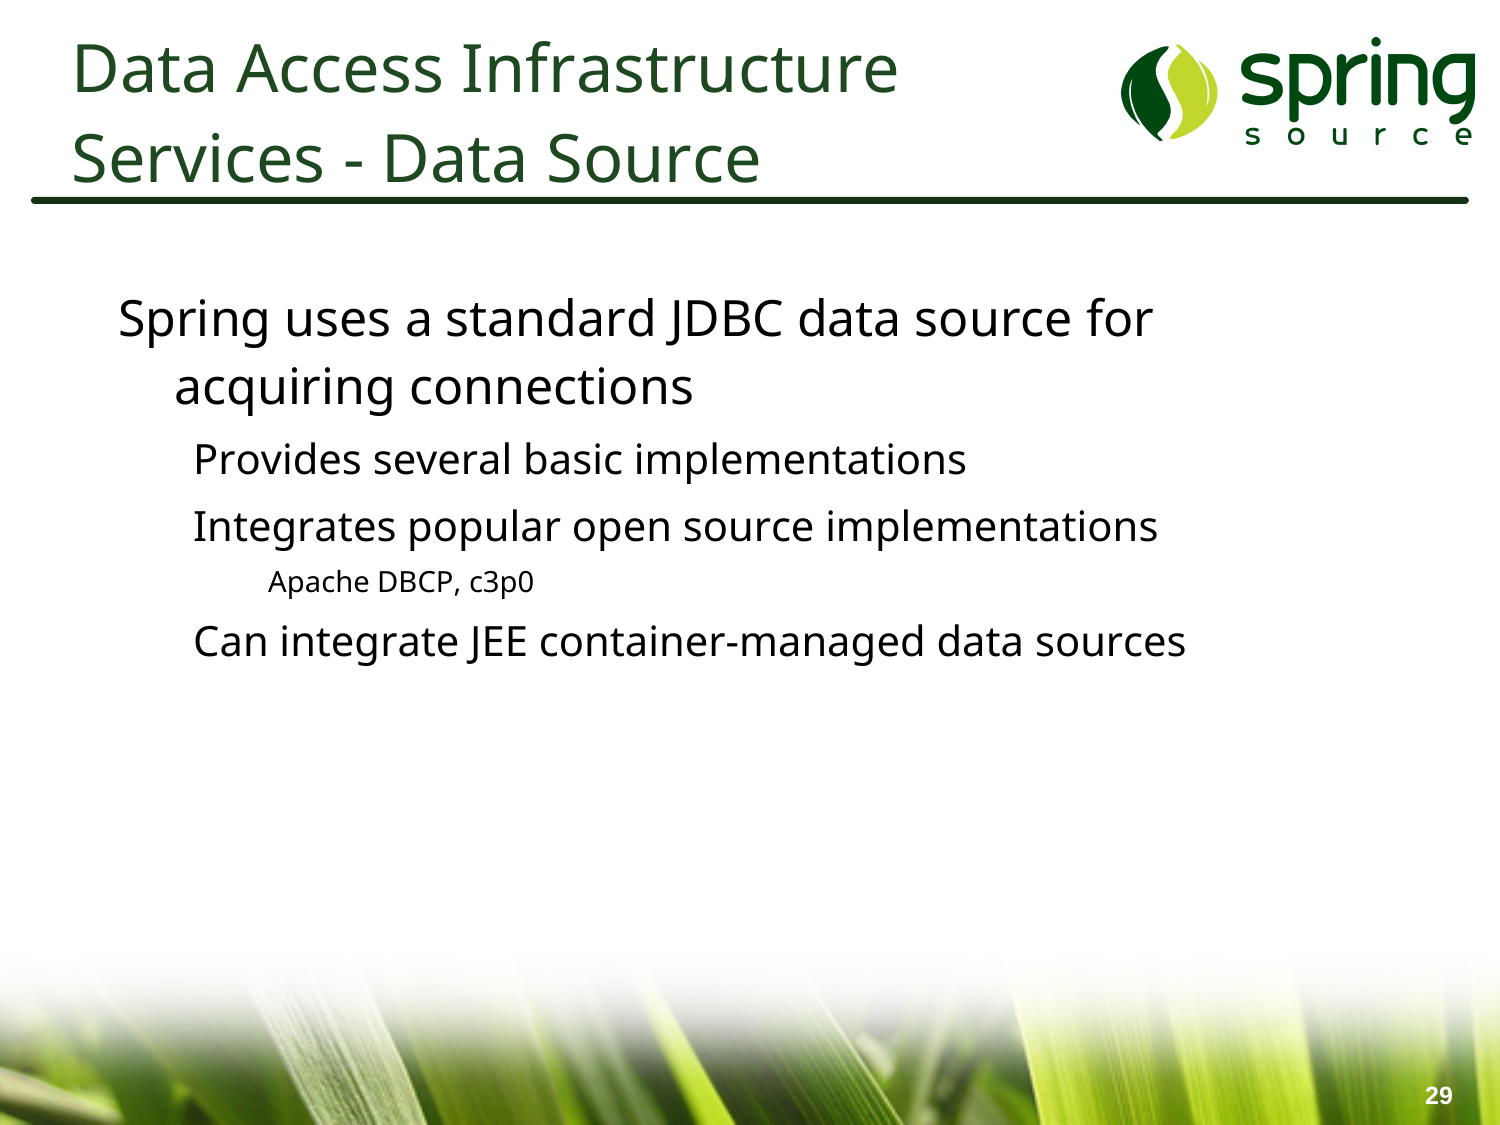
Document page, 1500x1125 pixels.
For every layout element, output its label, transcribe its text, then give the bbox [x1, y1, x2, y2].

title Data Access Infrastructure Services - Data Source [56, 13, 1089, 191]
picture [0, 944, 1500, 1125]
picture [1121, 37, 1475, 145]
list Spring uses a standard JDBC data source for acquiring connections Provides several basic implementations Integrates popular open source implementations Apache DBCP, c3p0 Can integrate JEE container-managed data sources [103, 275, 1394, 938]
